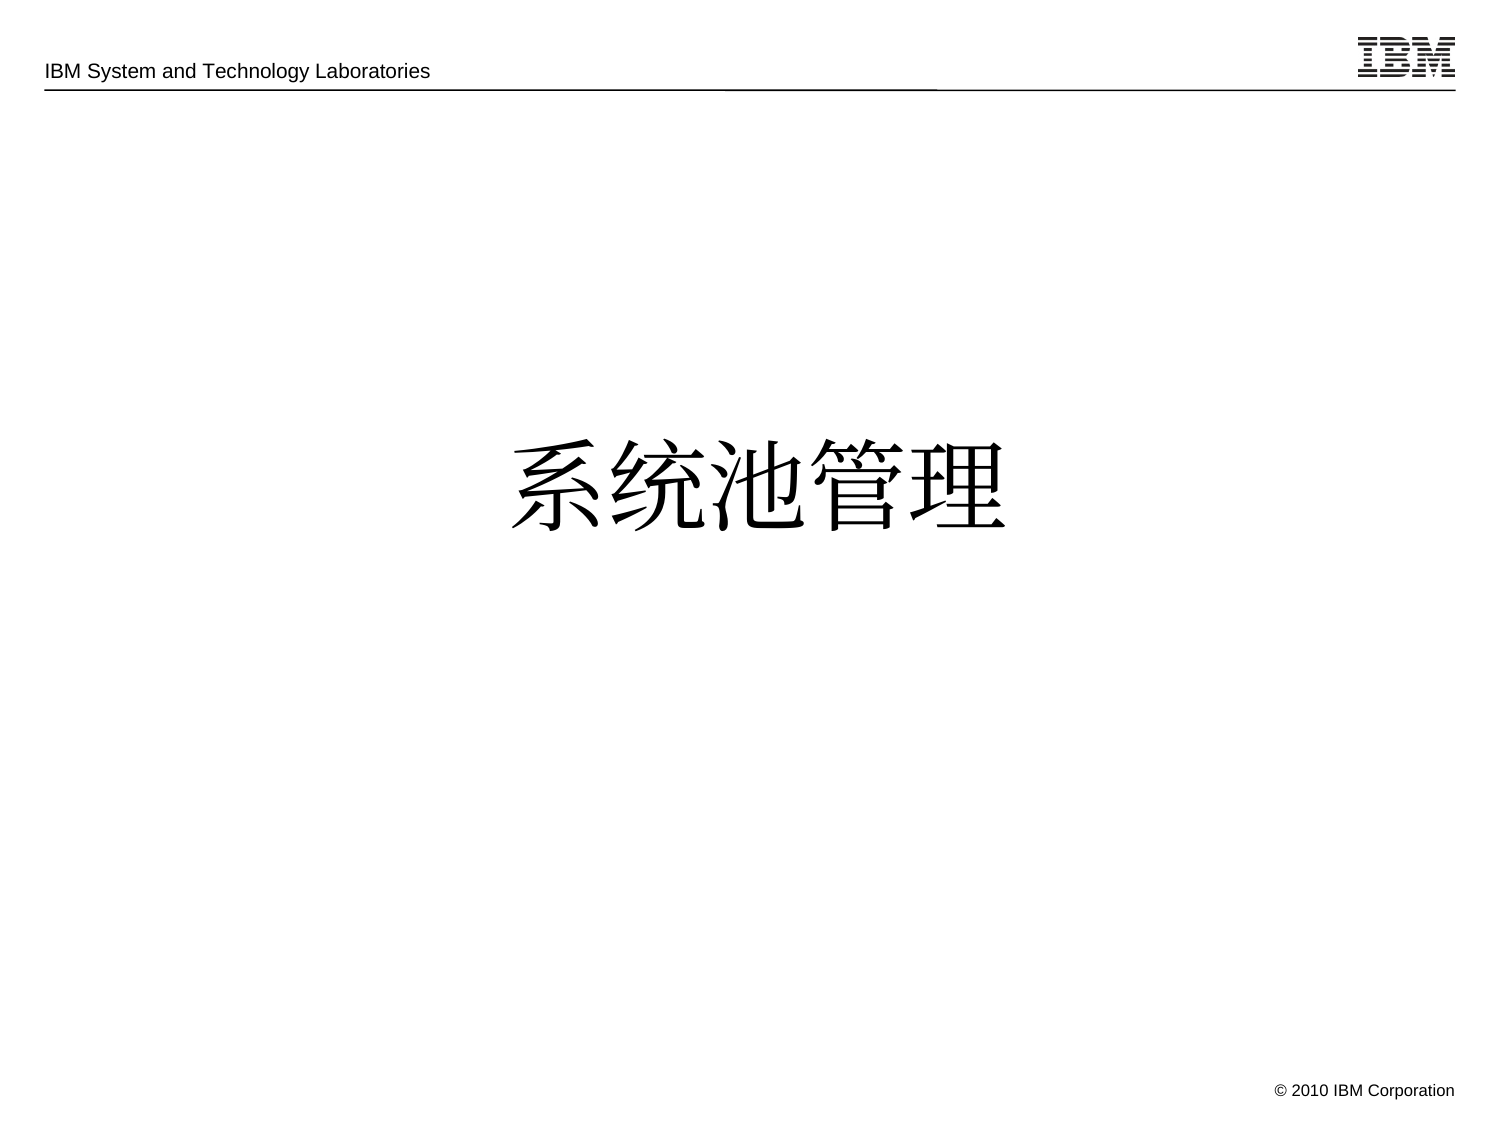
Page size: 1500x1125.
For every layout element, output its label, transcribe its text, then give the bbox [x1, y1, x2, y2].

text_box 系统池管理 [195, 416, 1321, 586]
picture [1358, 37, 1455, 77]
